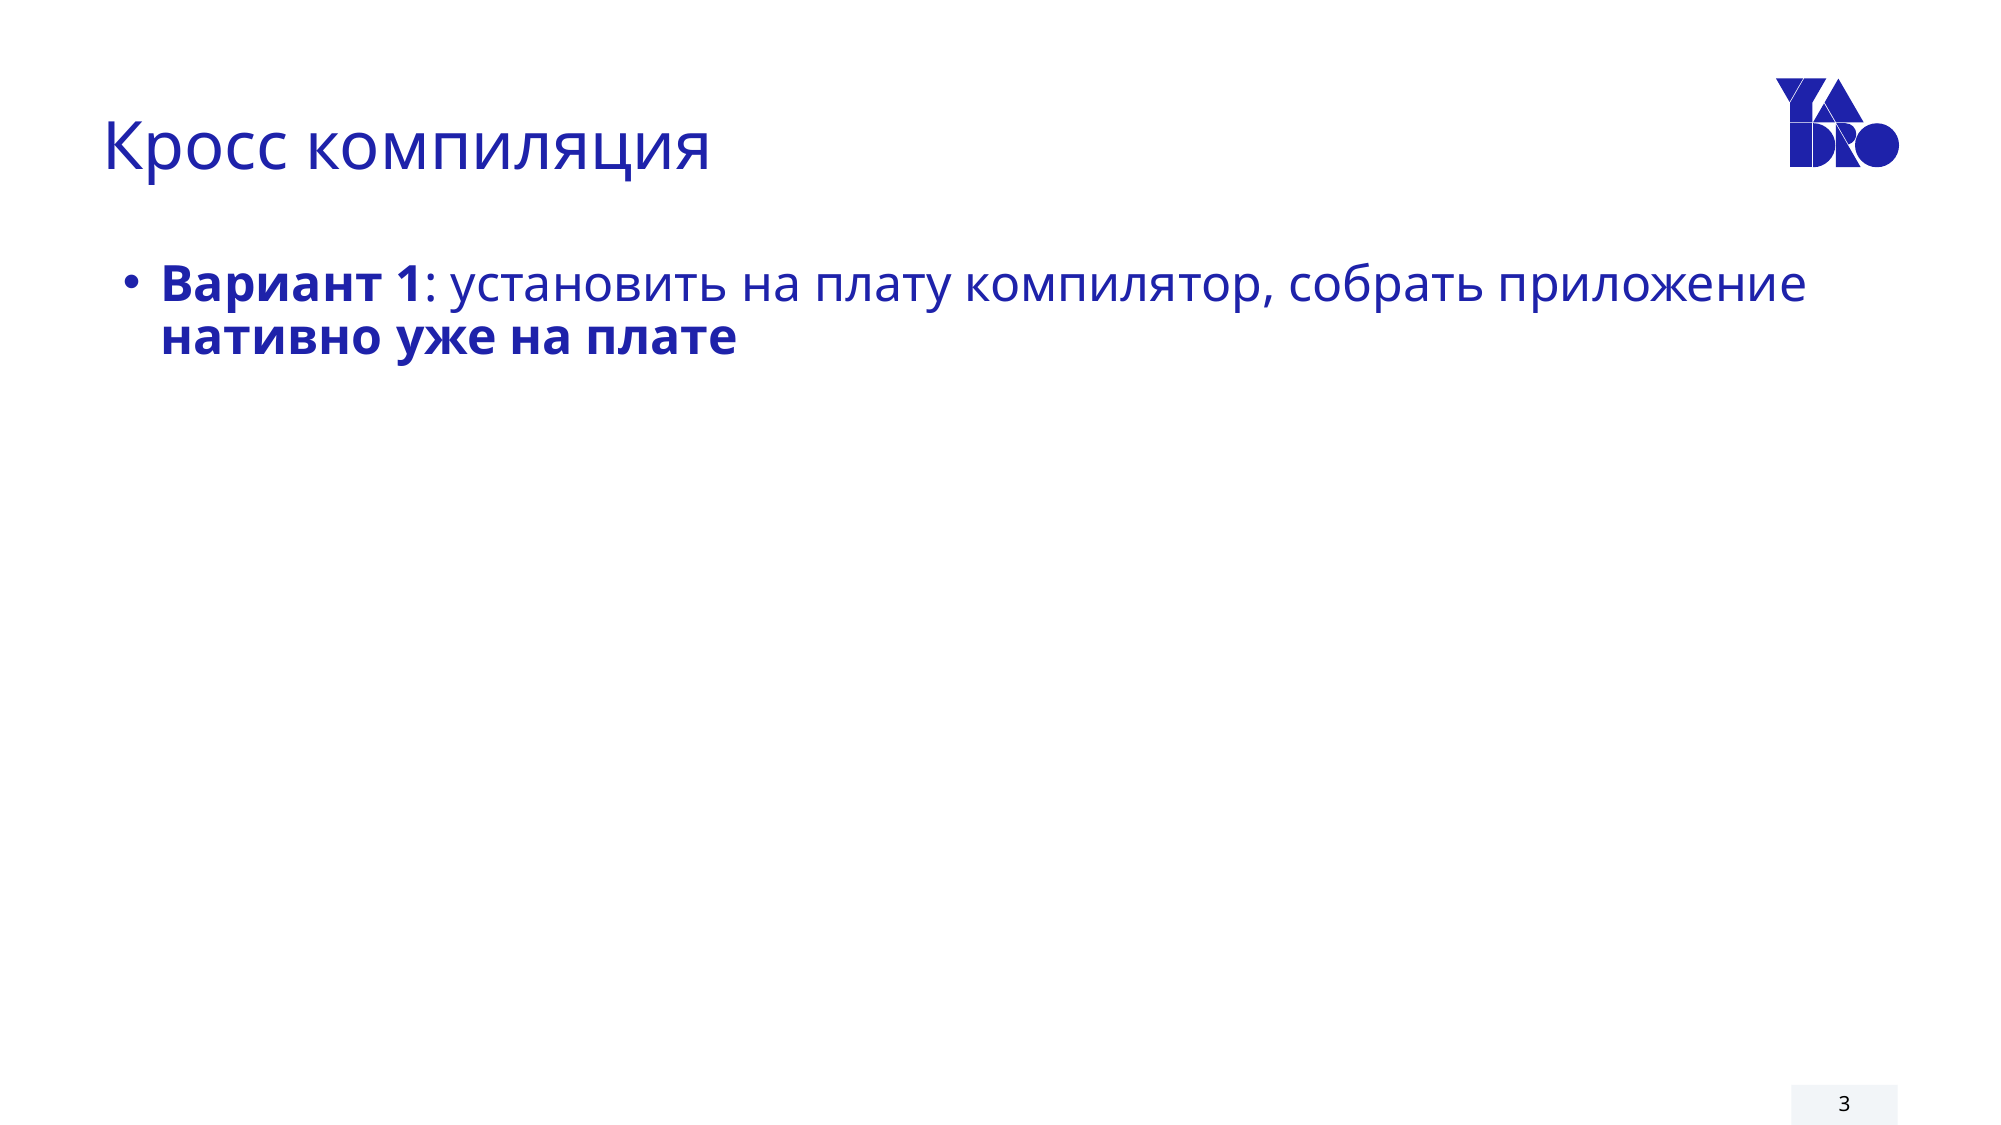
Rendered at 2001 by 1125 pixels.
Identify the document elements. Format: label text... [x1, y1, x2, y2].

list Вариант 1: установить на плату компилятор, собрать приложение нативно уже на плате [122, 257, 1830, 1050]
title Кросс компиляция [102, 109, 1646, 205]
